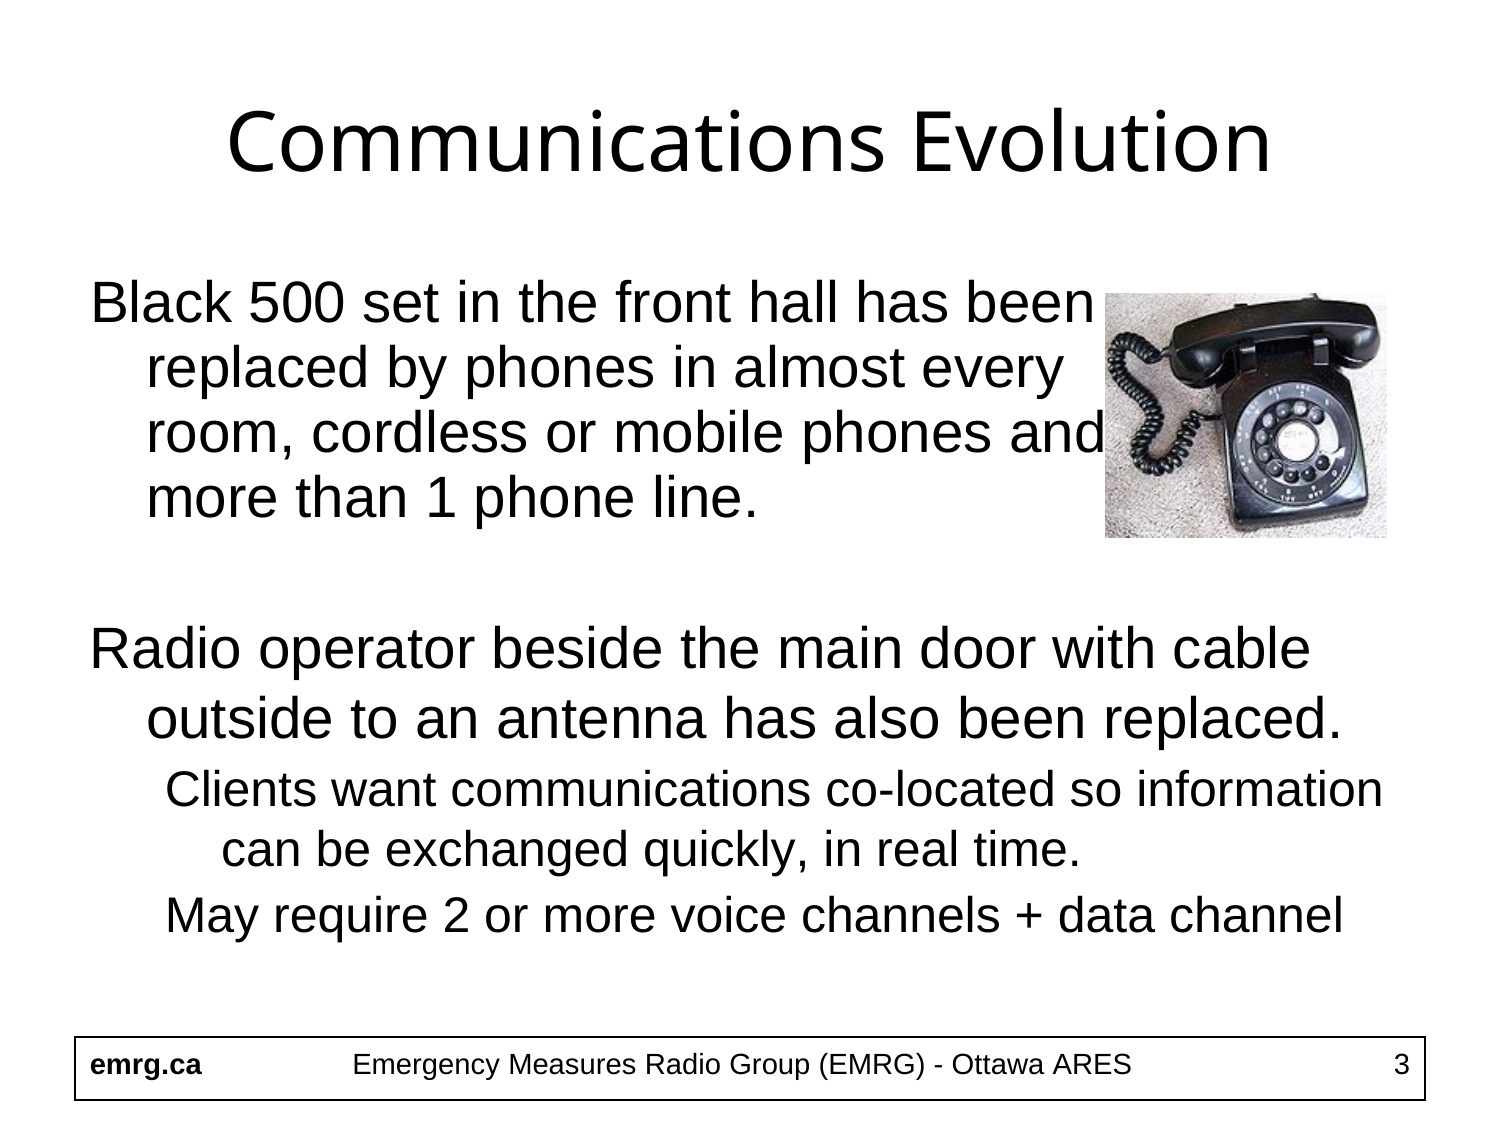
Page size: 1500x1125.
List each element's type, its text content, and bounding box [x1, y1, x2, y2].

text_box <number> [1246, 1037, 1426, 1103]
list Black 500 set in the front hall has been replaced by phones in almost every room, cordless or mobile phones and more than 1 phone line. [75, 262, 1126, 558]
picture [1105, 293, 1387, 538]
text_box Emergency Measures Radio Group (EMRG) - Ottawa ARES [247, 1037, 1238, 1103]
title Communications Evolution [75, 45, 1426, 233]
text_box Radio operator beside the main door with cable outside to an antenna has also been replaced. Clients want communications co-located so information can be exchanged quickly, in real time. May require 2 or more voice channels + data channel [75, 602, 1426, 1004]
